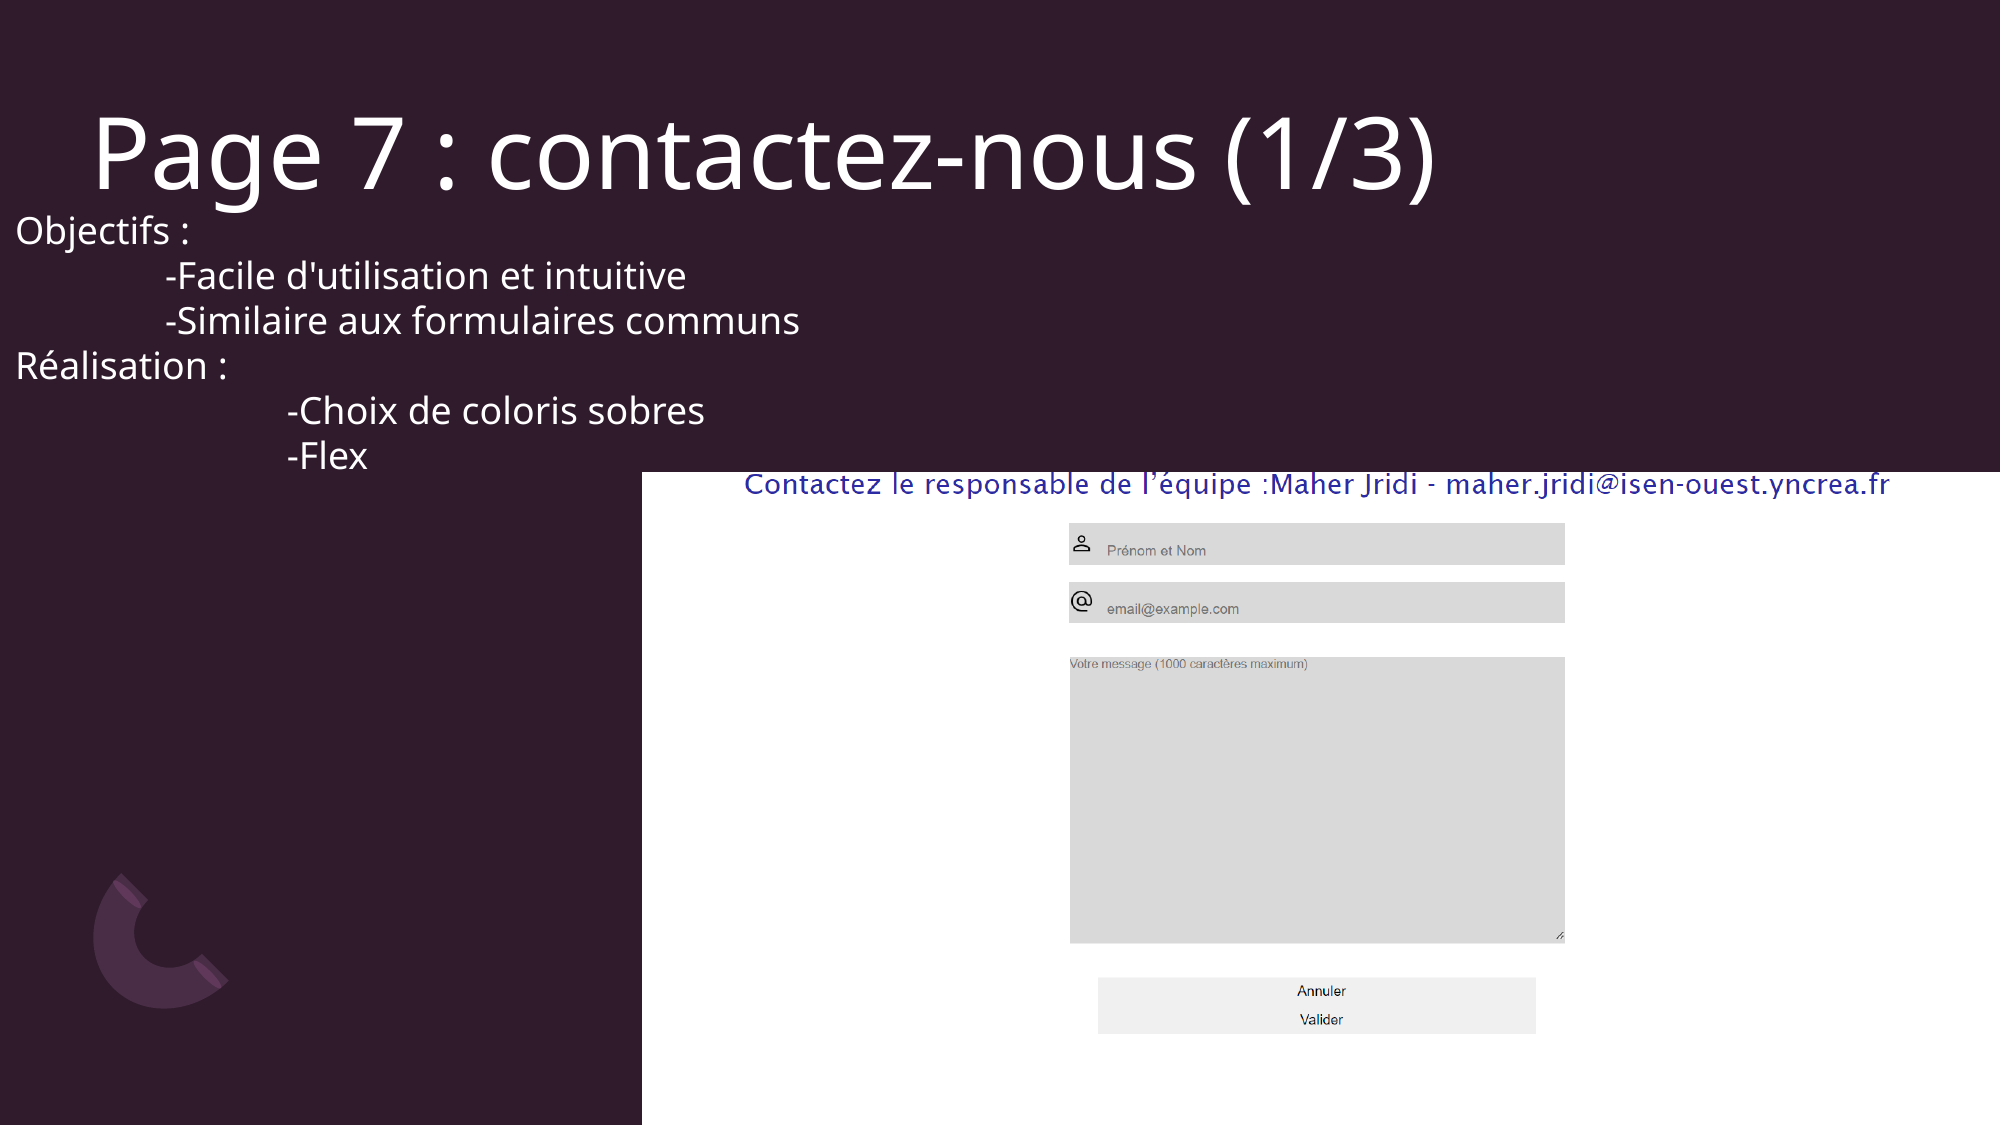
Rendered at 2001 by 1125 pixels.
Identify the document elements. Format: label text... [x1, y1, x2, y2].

text_box Objectifs : -Facile d'utilisation et intuitive -Similaire aux formulaires communs Réalisation : -Choix de coloris sobres -Flex [0, 199, 1000, 533]
title Page 7 : contactez-nous (1/3) [90, 90, 1910, 309]
picture [642, 472, 2000, 1125]
